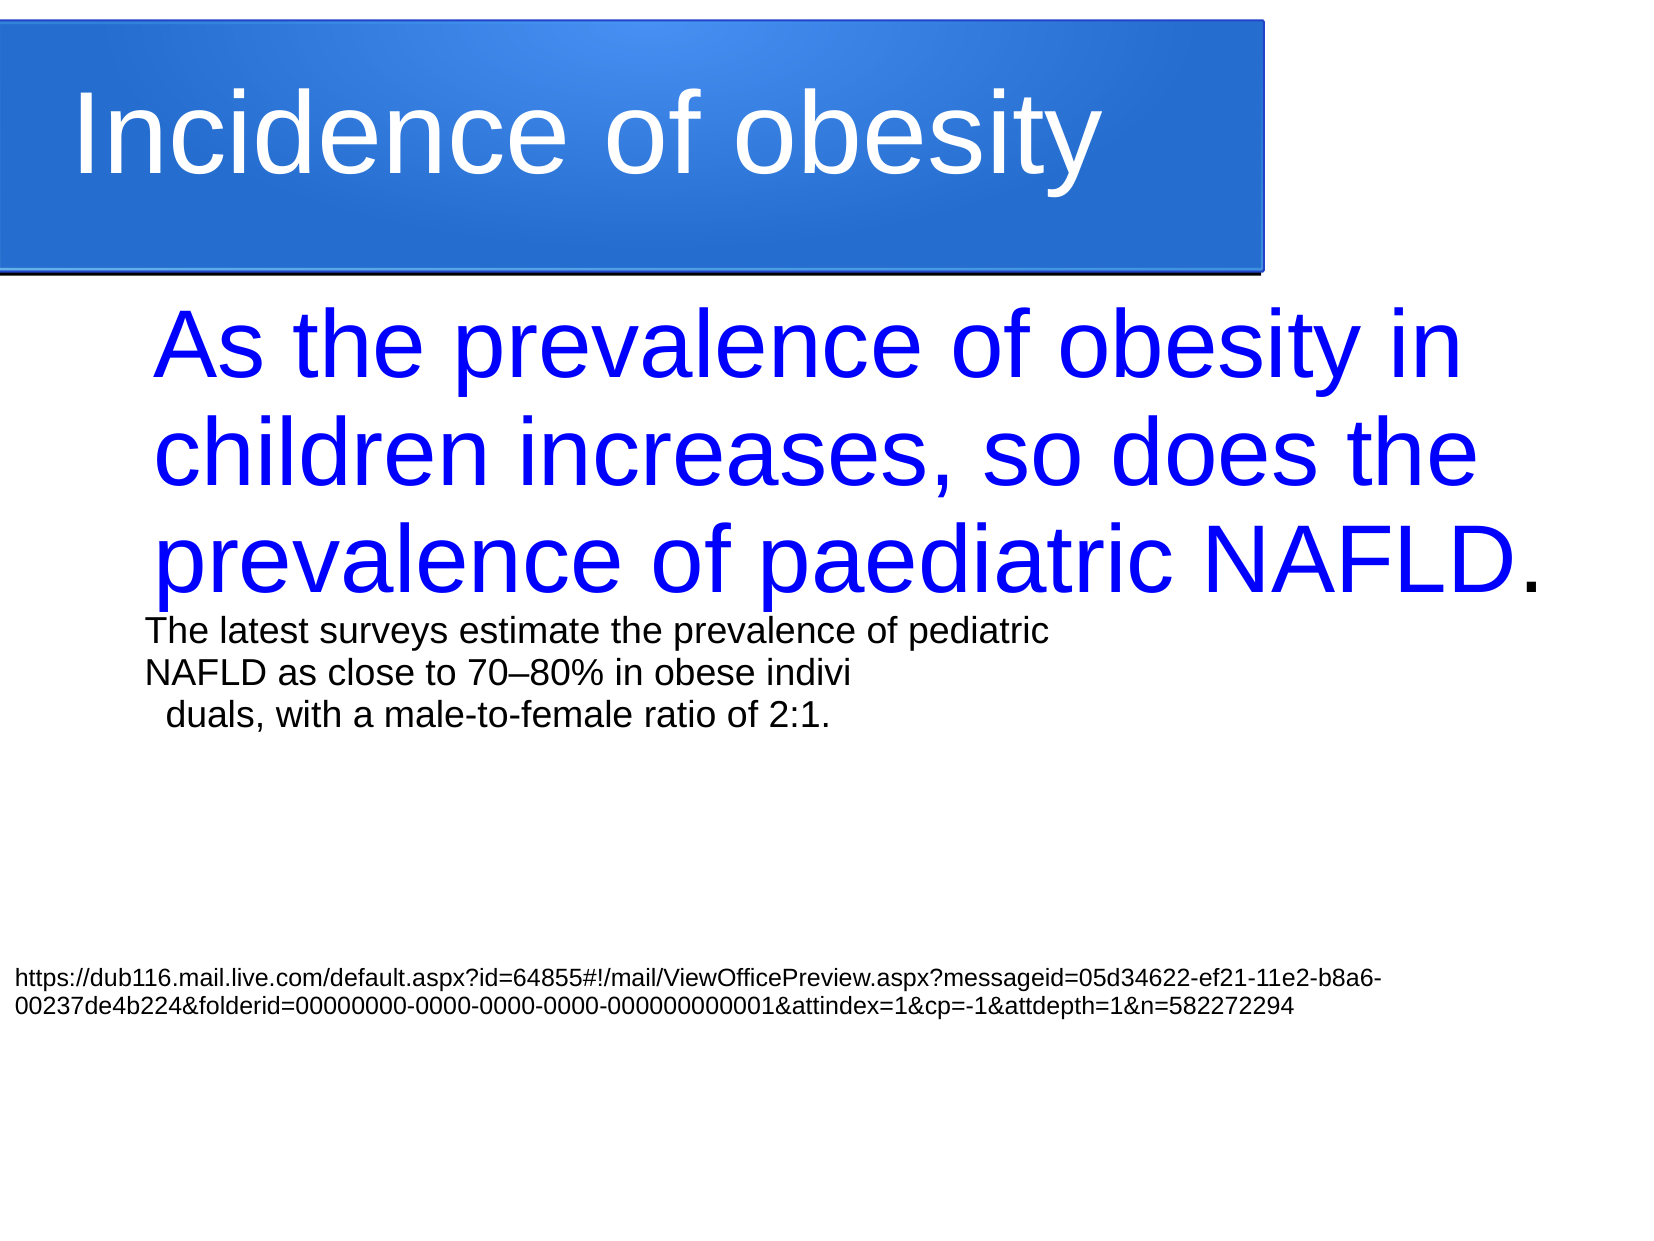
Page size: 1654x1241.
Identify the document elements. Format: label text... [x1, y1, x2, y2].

text_box The latest surveys estimate the prevalence of pediatric NAFLD as close to 70–80% in obese indivi­ duals, with a male-to-female ratio of 2:1. [129, 602, 1065, 786]
title Incidence of obesity [70, 29, 1559, 237]
list As the prevalence of obesity in children increases, so does the prevalence of paediatric NAFLD. [82, 290, 1571, 956]
text_box https://dub116.mail.live.com/default.aspx?id=64855#!/mail/ViewOfficePreview.aspx?messageid=05d34622-ef21-11e2-b8a6-00237de4b224&folderid=00000000-0000-0000-0000-000000000001&attindex=1&cp=-1&attdepth=1&n=582272294 [0, 956, 1654, 1098]
